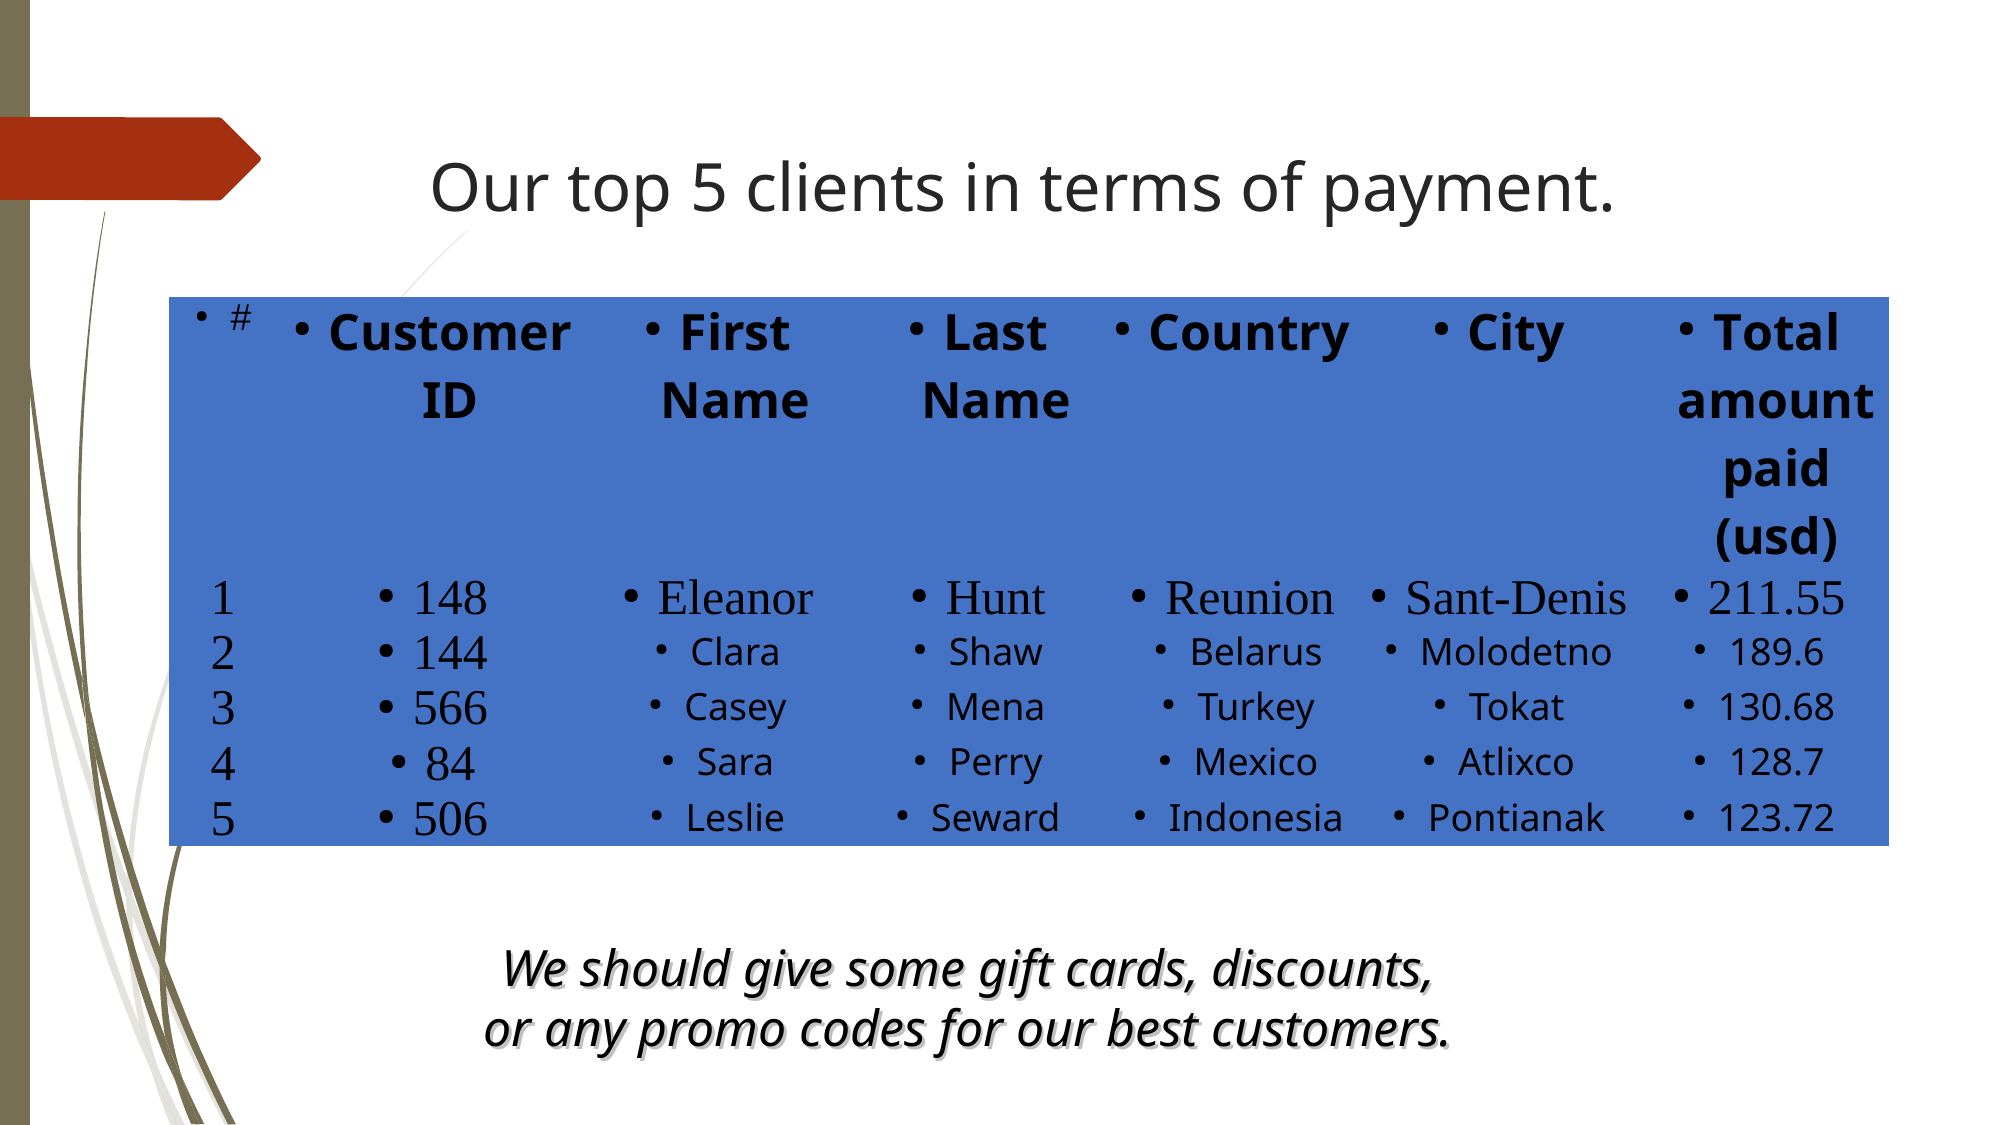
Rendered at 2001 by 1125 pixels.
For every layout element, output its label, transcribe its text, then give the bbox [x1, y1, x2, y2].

table_cell Sant-Denis [1369, 570, 1629, 625]
table_cell 128.7 [1629, 736, 1889, 791]
table_cell 130.68 [1629, 680, 1889, 736]
table_cell Seward [848, 791, 1108, 846]
table_cell 84 [278, 736, 588, 791]
table_header Last Name [848, 297, 1108, 570]
table_cell 5 [169, 791, 278, 846]
table_cell 4 [169, 736, 278, 791]
table_cell Eleanor [588, 570, 848, 625]
table_header # [169, 297, 278, 570]
table_cell Mexico [1108, 736, 1369, 791]
table_cell Indonesia [1108, 791, 1369, 846]
table_header City [1369, 297, 1629, 570]
table_cell Turkey [1108, 680, 1369, 736]
table_cell 566 [278, 680, 588, 736]
table_cell Sara [588, 736, 848, 791]
table_cell Clara [588, 625, 848, 680]
title Our top 5 clients in terms of payment. [414, 136, 1877, 268]
text_box We should give some gift cards, discounts, or any promo codes for our best customers. [214, 929, 1736, 1064]
table_cell Leslie [588, 791, 848, 846]
table_cell Hunt [848, 570, 1108, 625]
table_cell 144 [278, 625, 588, 680]
table_cell Tokat [1369, 680, 1629, 736]
table_cell Perry [848, 736, 1108, 791]
table_cell 3 [169, 680, 278, 736]
table_cell 211.55 [1629, 570, 1889, 625]
table_cell Belarus [1108, 625, 1369, 680]
table_cell Mena [848, 680, 1108, 736]
table_cell Shaw [848, 625, 1108, 680]
table_cell Pontianak [1369, 791, 1629, 846]
table_header Customer ID [278, 297, 588, 570]
table_cell 506 [278, 791, 588, 846]
table_cell 189.6 [1629, 625, 1889, 680]
table_header Total amount paid (usd) [1629, 297, 1889, 570]
table_cell Atlixco [1369, 736, 1629, 791]
table_cell Molodetno [1369, 625, 1629, 680]
table_cell 1 [169, 570, 278, 625]
table_cell 148 [278, 570, 588, 625]
table_cell 2 [169, 625, 278, 680]
table_header First Name [588, 297, 848, 570]
table_header Country [1108, 297, 1369, 570]
table_cell 123.72 [1629, 791, 1889, 846]
table_cell Casey [588, 680, 848, 736]
table_cell Reunion [1108, 570, 1369, 625]
